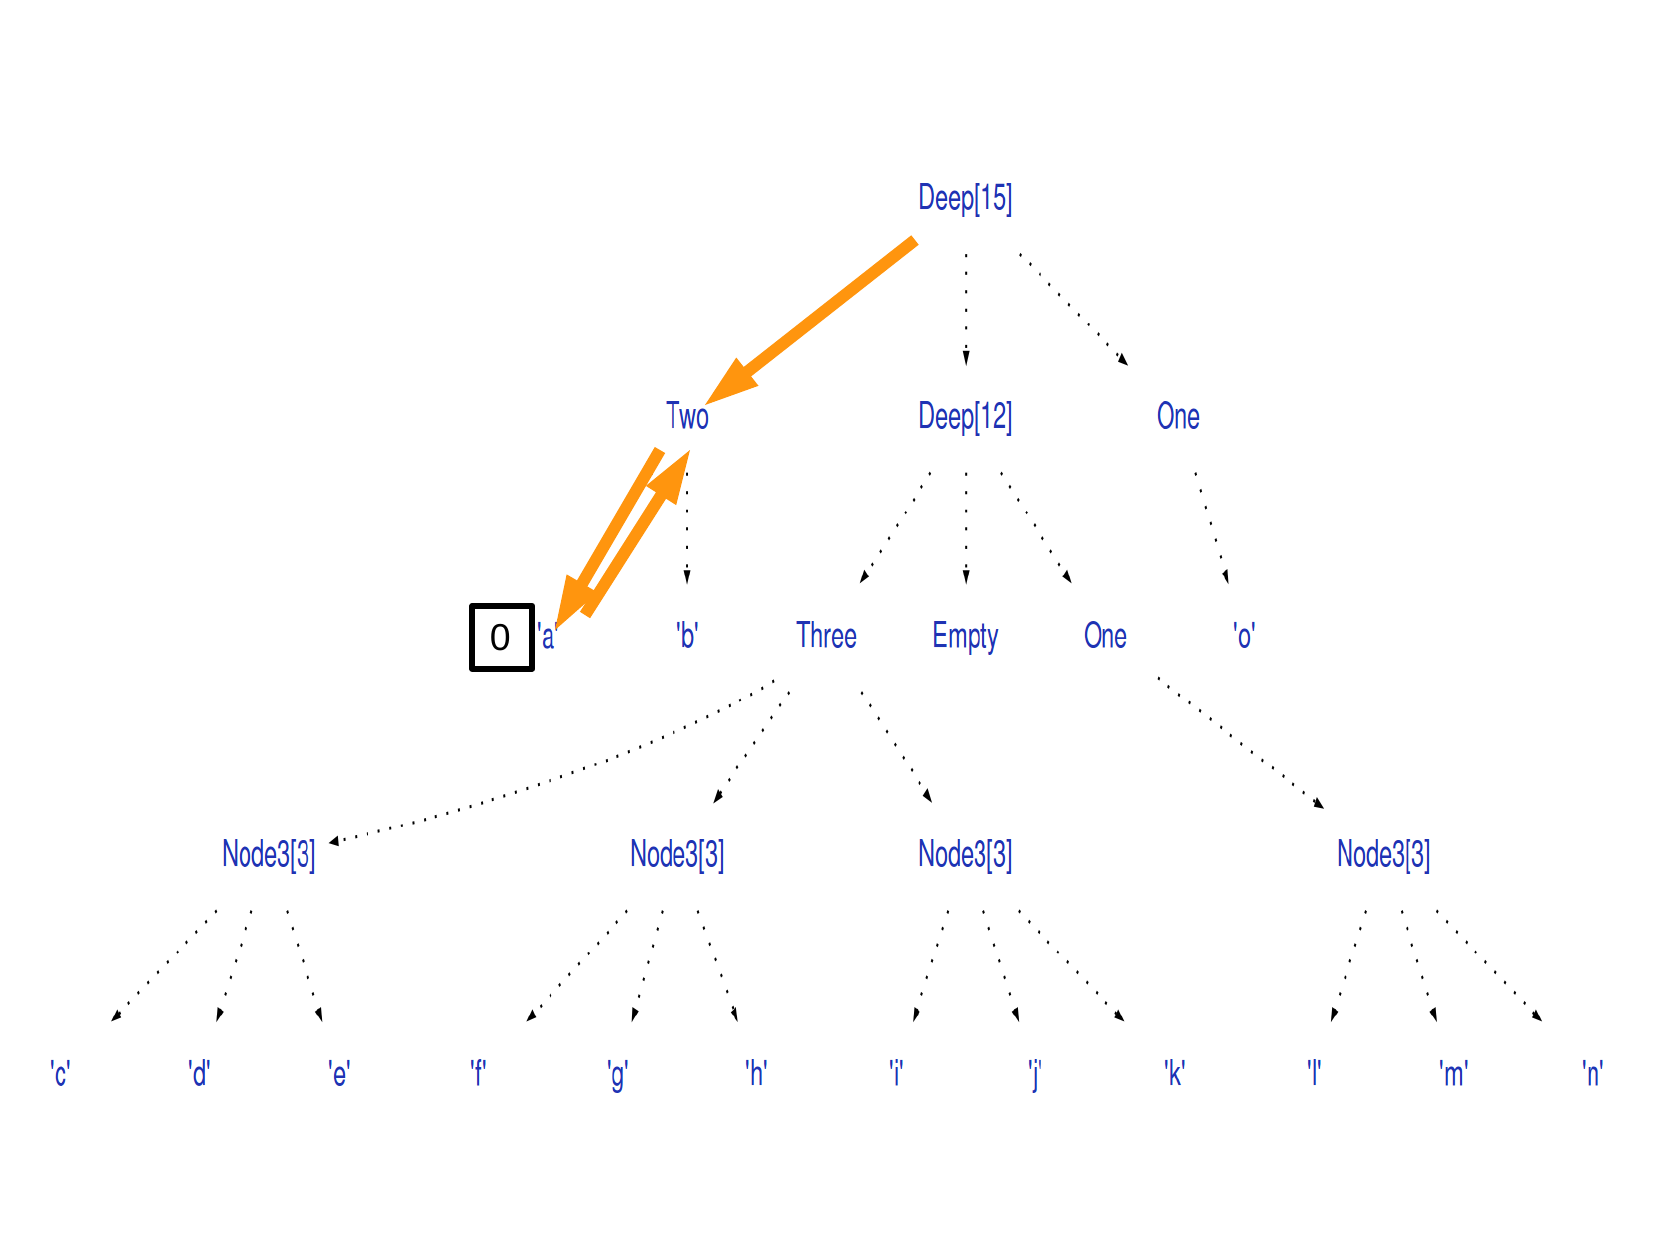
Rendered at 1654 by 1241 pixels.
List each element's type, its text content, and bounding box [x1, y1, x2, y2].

picture [0, 135, 1653, 1141]
text_box 0 [472, 605, 533, 669]
